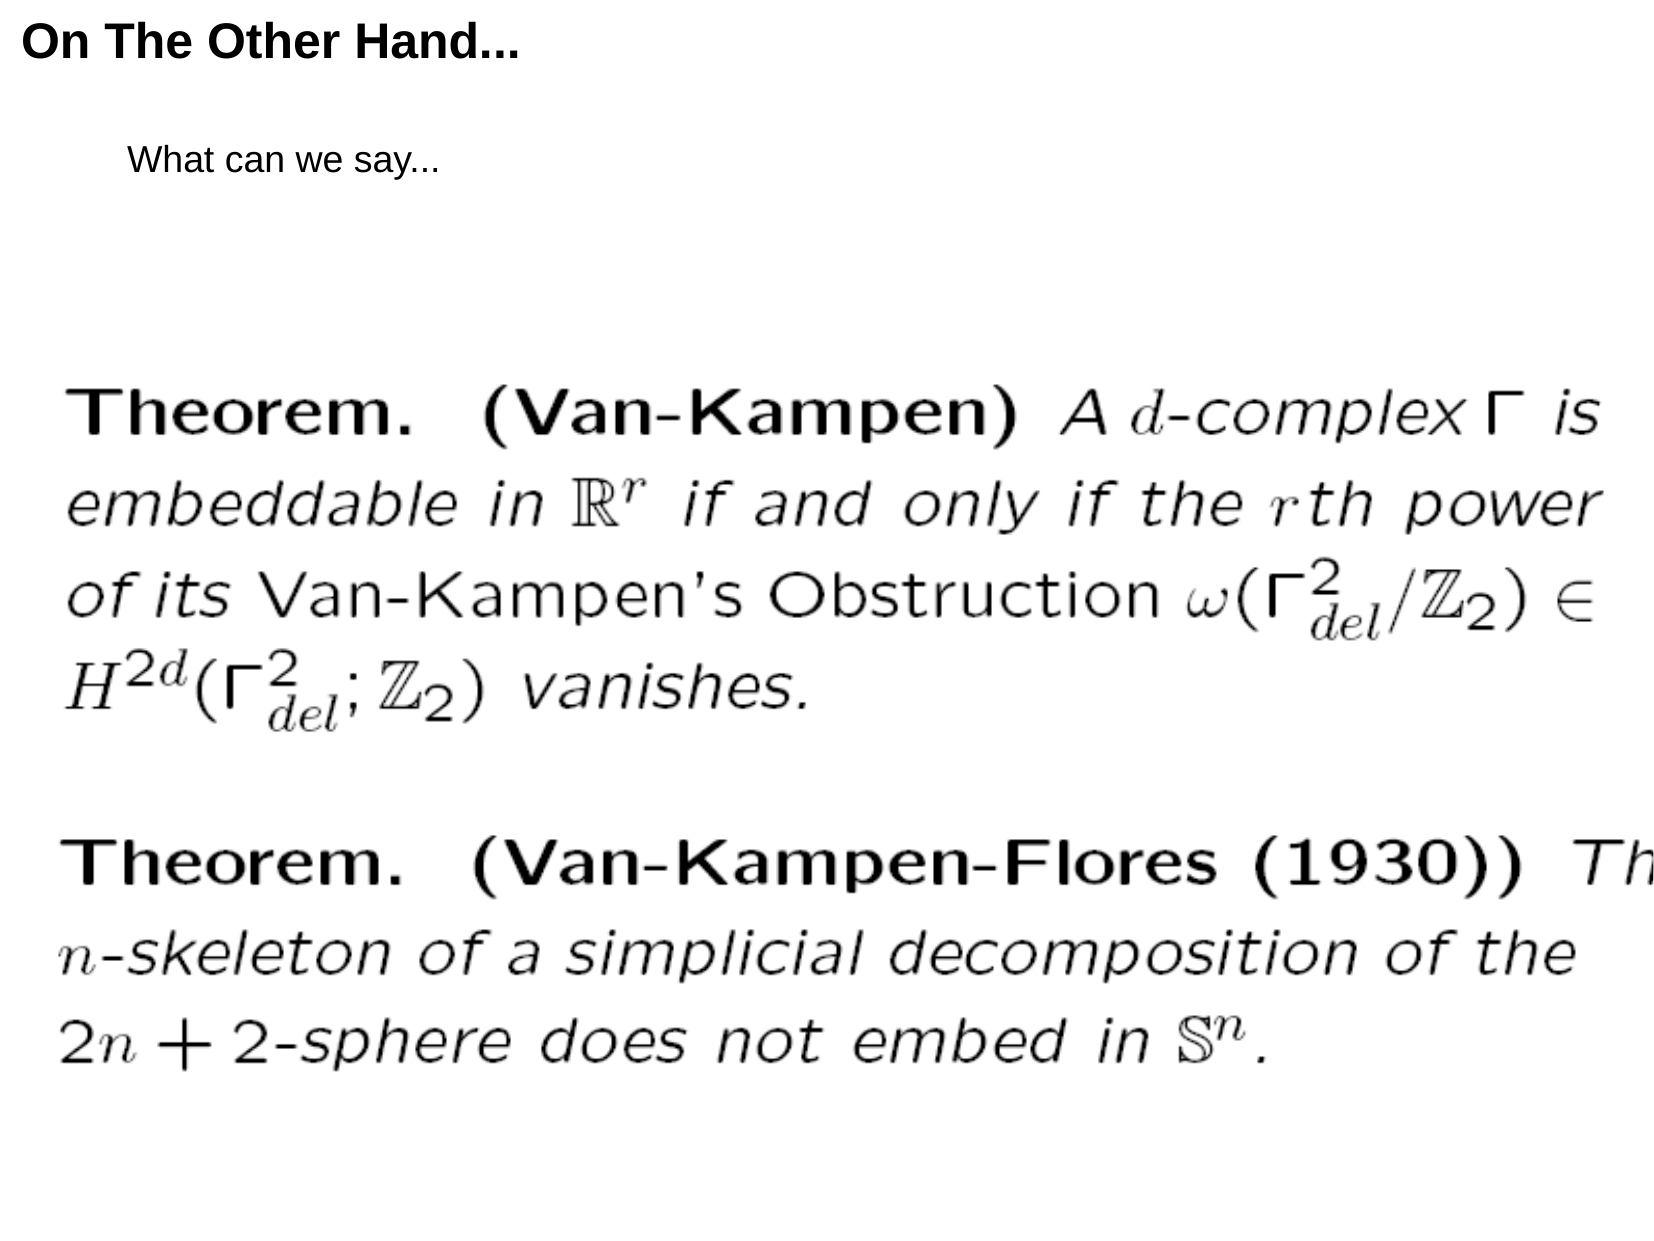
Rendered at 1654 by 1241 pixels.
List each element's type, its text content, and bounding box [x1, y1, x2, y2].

picture [52, 377, 1627, 757]
text_box On The Other Hand... [6, 6, 1654, 79]
picture [57, 832, 1654, 1092]
text_box What can we say... [112, 130, 455, 188]
